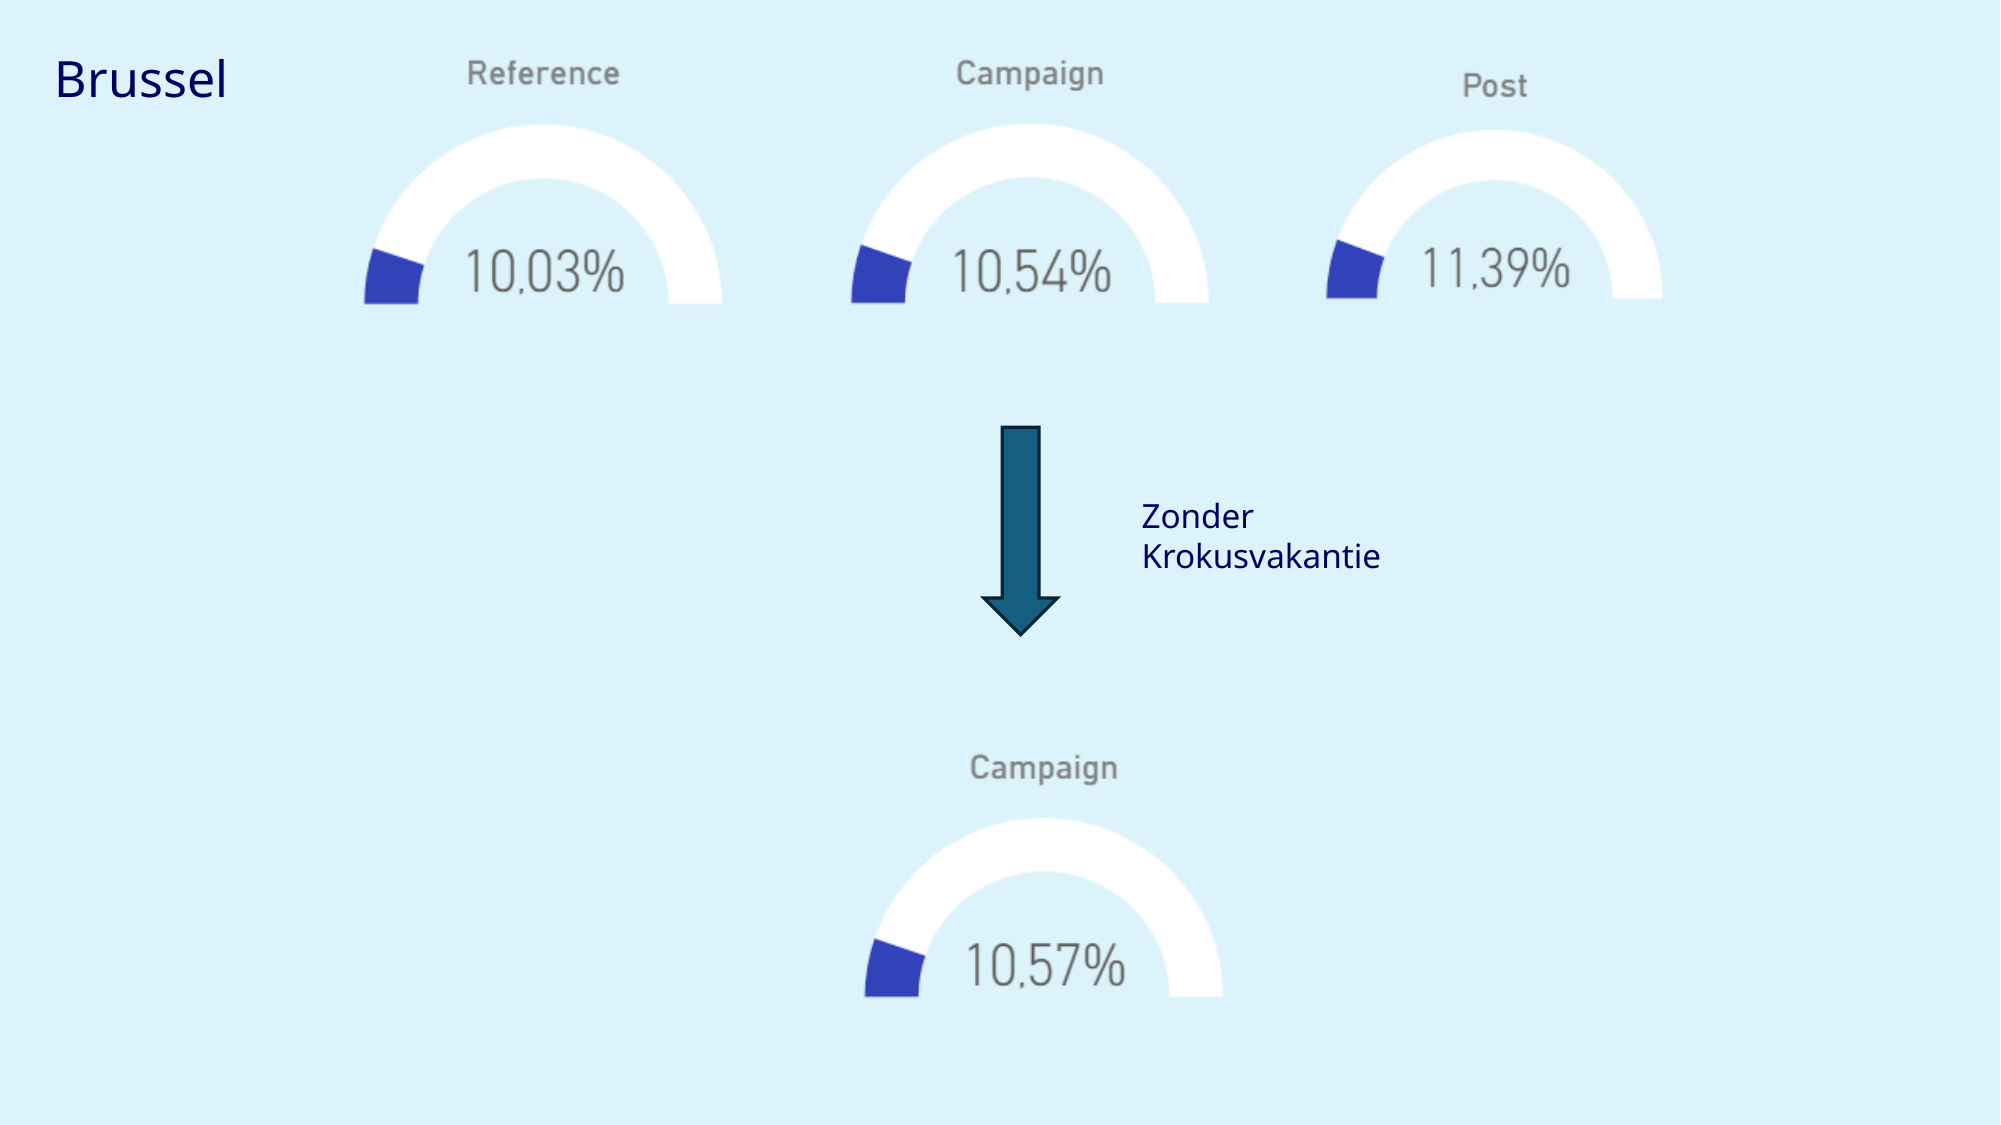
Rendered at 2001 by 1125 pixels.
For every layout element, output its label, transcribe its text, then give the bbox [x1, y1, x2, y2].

text_box Zonder Krokusvakantie [1126, 487, 1482, 584]
text_box Brussel [39, 39, 347, 116]
text_box [983, 427, 1058, 635]
picture [836, 746, 1228, 1025]
picture [347, 39, 1694, 325]
